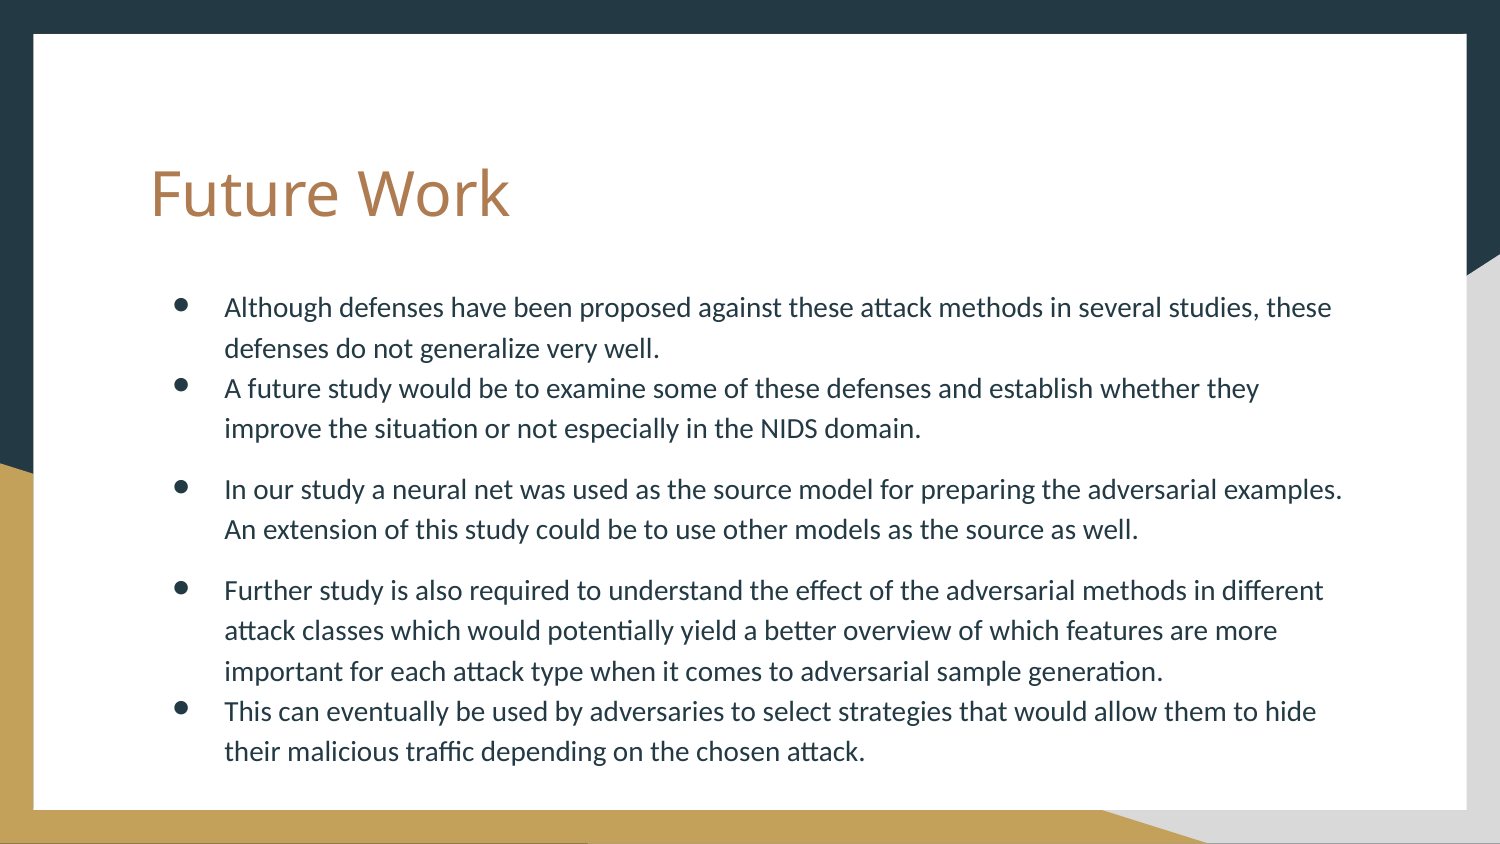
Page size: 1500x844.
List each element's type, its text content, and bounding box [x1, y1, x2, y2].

title Future Work [134, 138, 1366, 268]
list Although defenses have been proposed against these attack methods in several studies, these defenses do not generalize very well. A future study would be to examine some of these defenses and establish whether they improve the situation or not especially in the NIDS domain. In our study a neural net was used as the source model for preparing the adversarial examples. An extension of this study could be to use other models as the source as well. Further study is also required to understand the effect of the adversarial methods in different attack classes which would potentially yield a better overview of which features are more important for each attack type when it comes to adversarial sample generation. This can eventually be used by adversaries to select strategies that would allow them to hide their malicious traffic depending on the chosen attack. [134, 268, 1366, 671]
